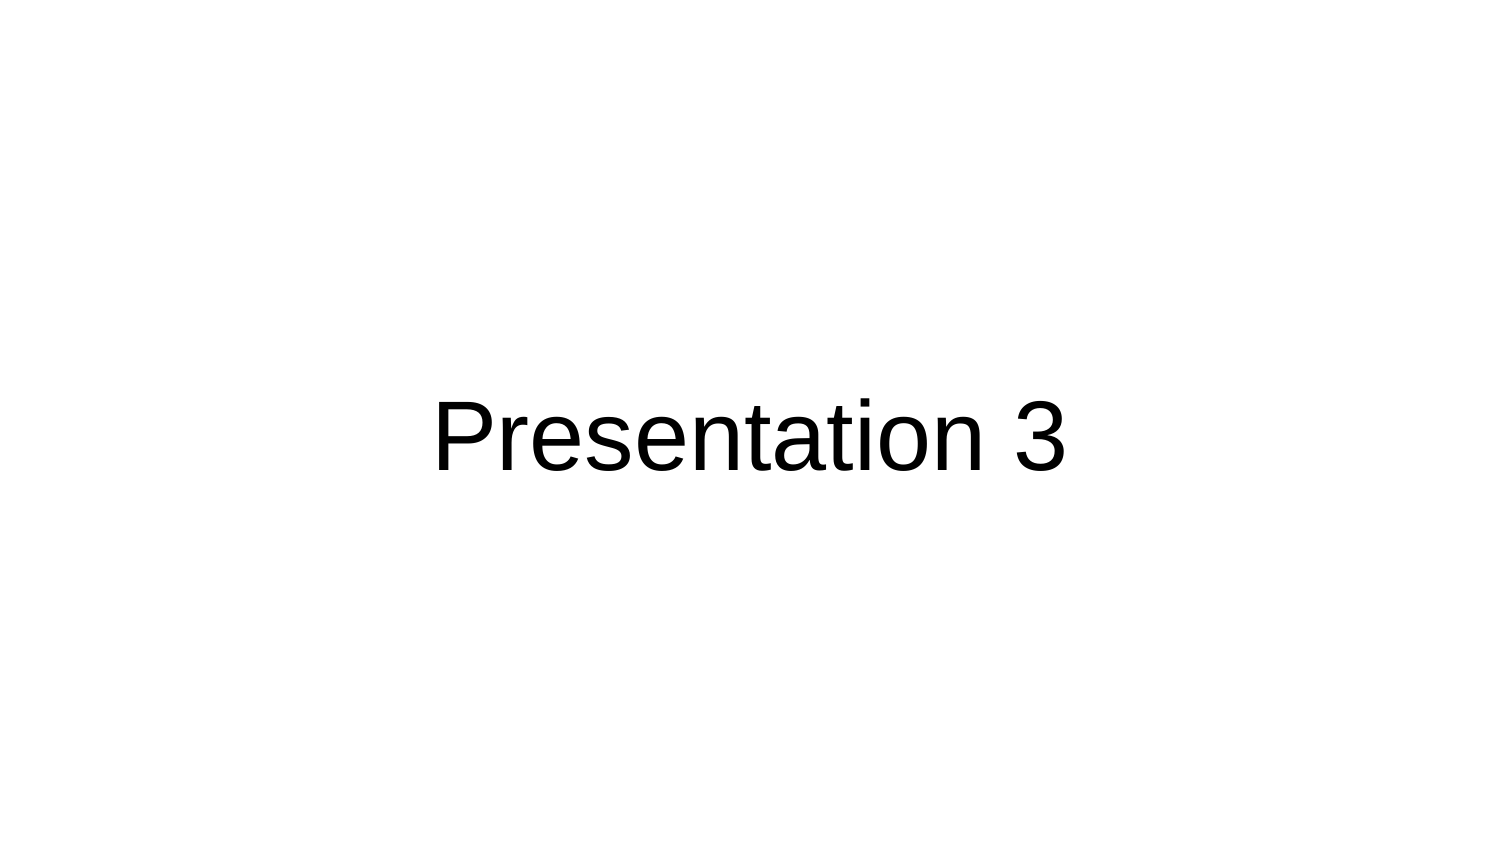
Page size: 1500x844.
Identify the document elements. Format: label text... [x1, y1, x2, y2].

title Presentation 3 [51, 356, 1449, 488]
